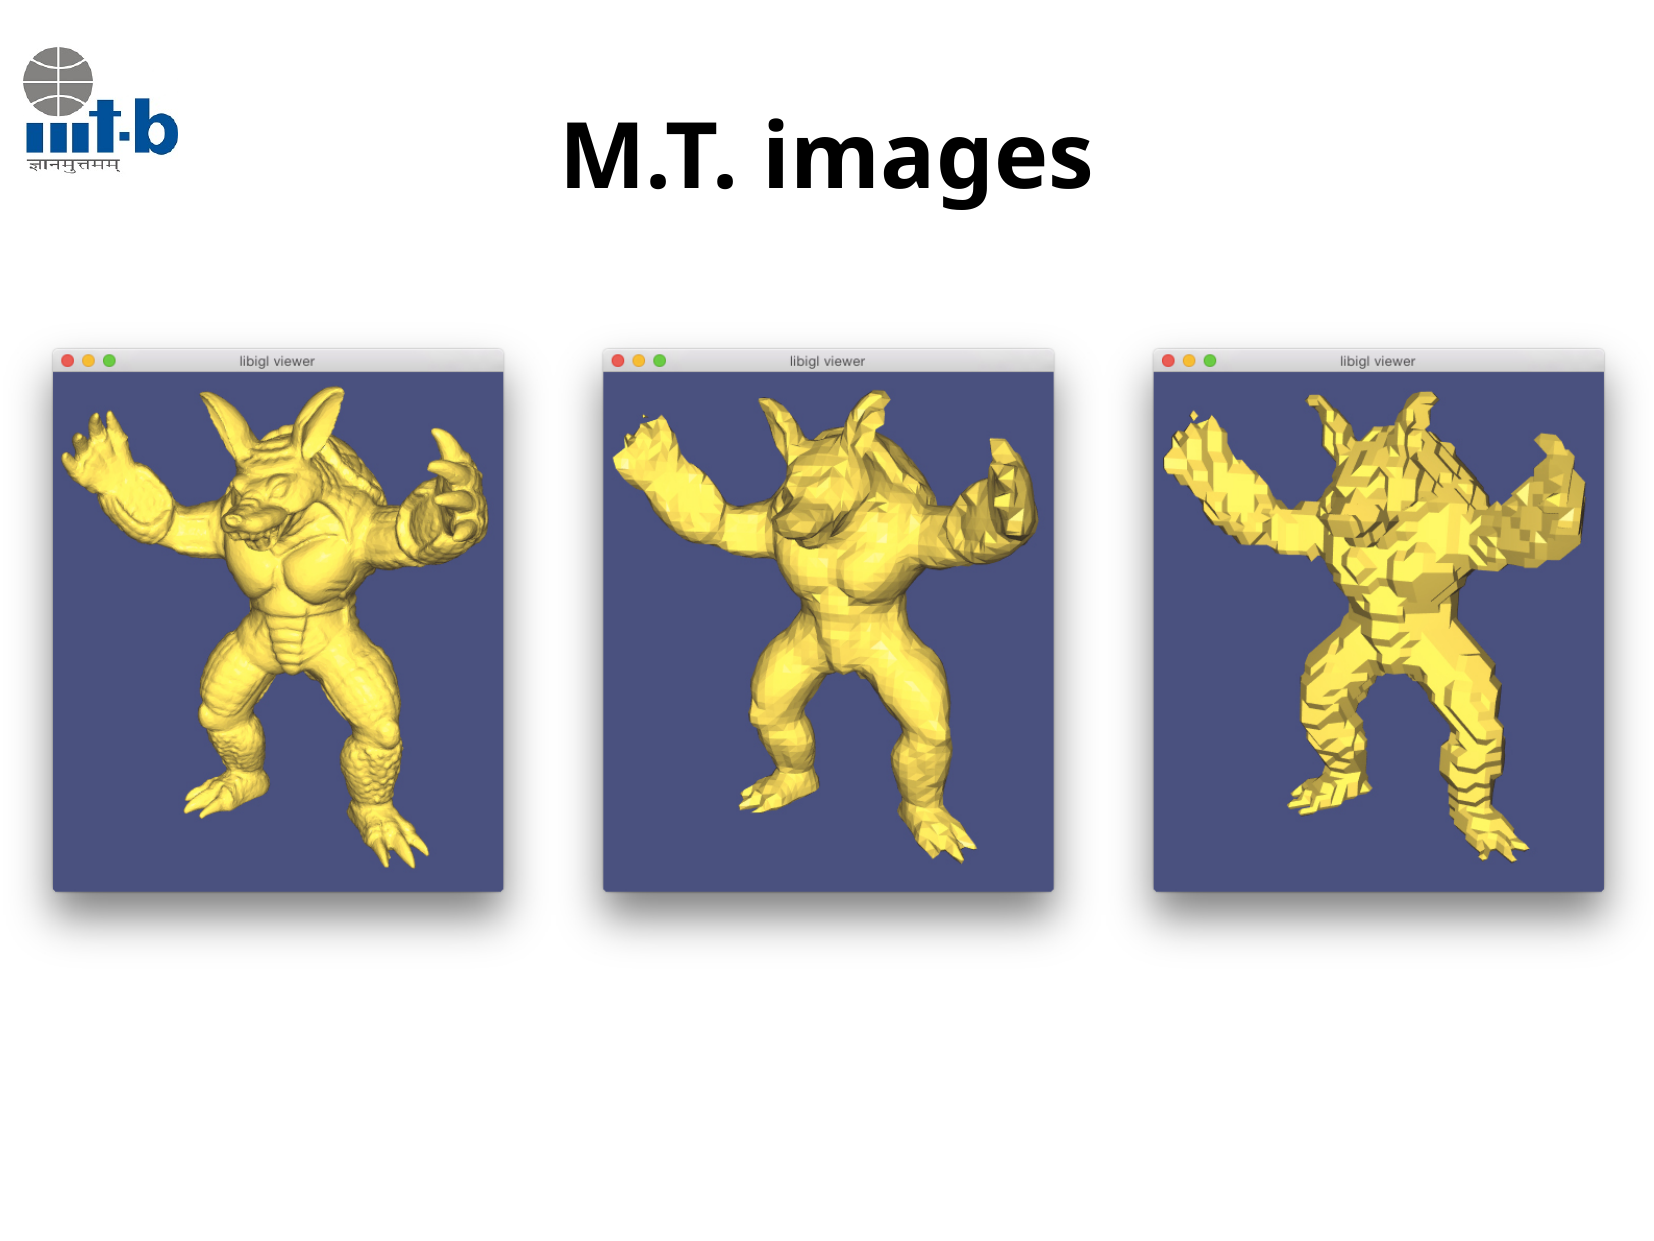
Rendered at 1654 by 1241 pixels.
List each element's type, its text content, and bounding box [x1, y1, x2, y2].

picture [23, 35, 178, 189]
title M.T. images [82, 49, 1571, 257]
picture [3, 322, 1654, 969]
